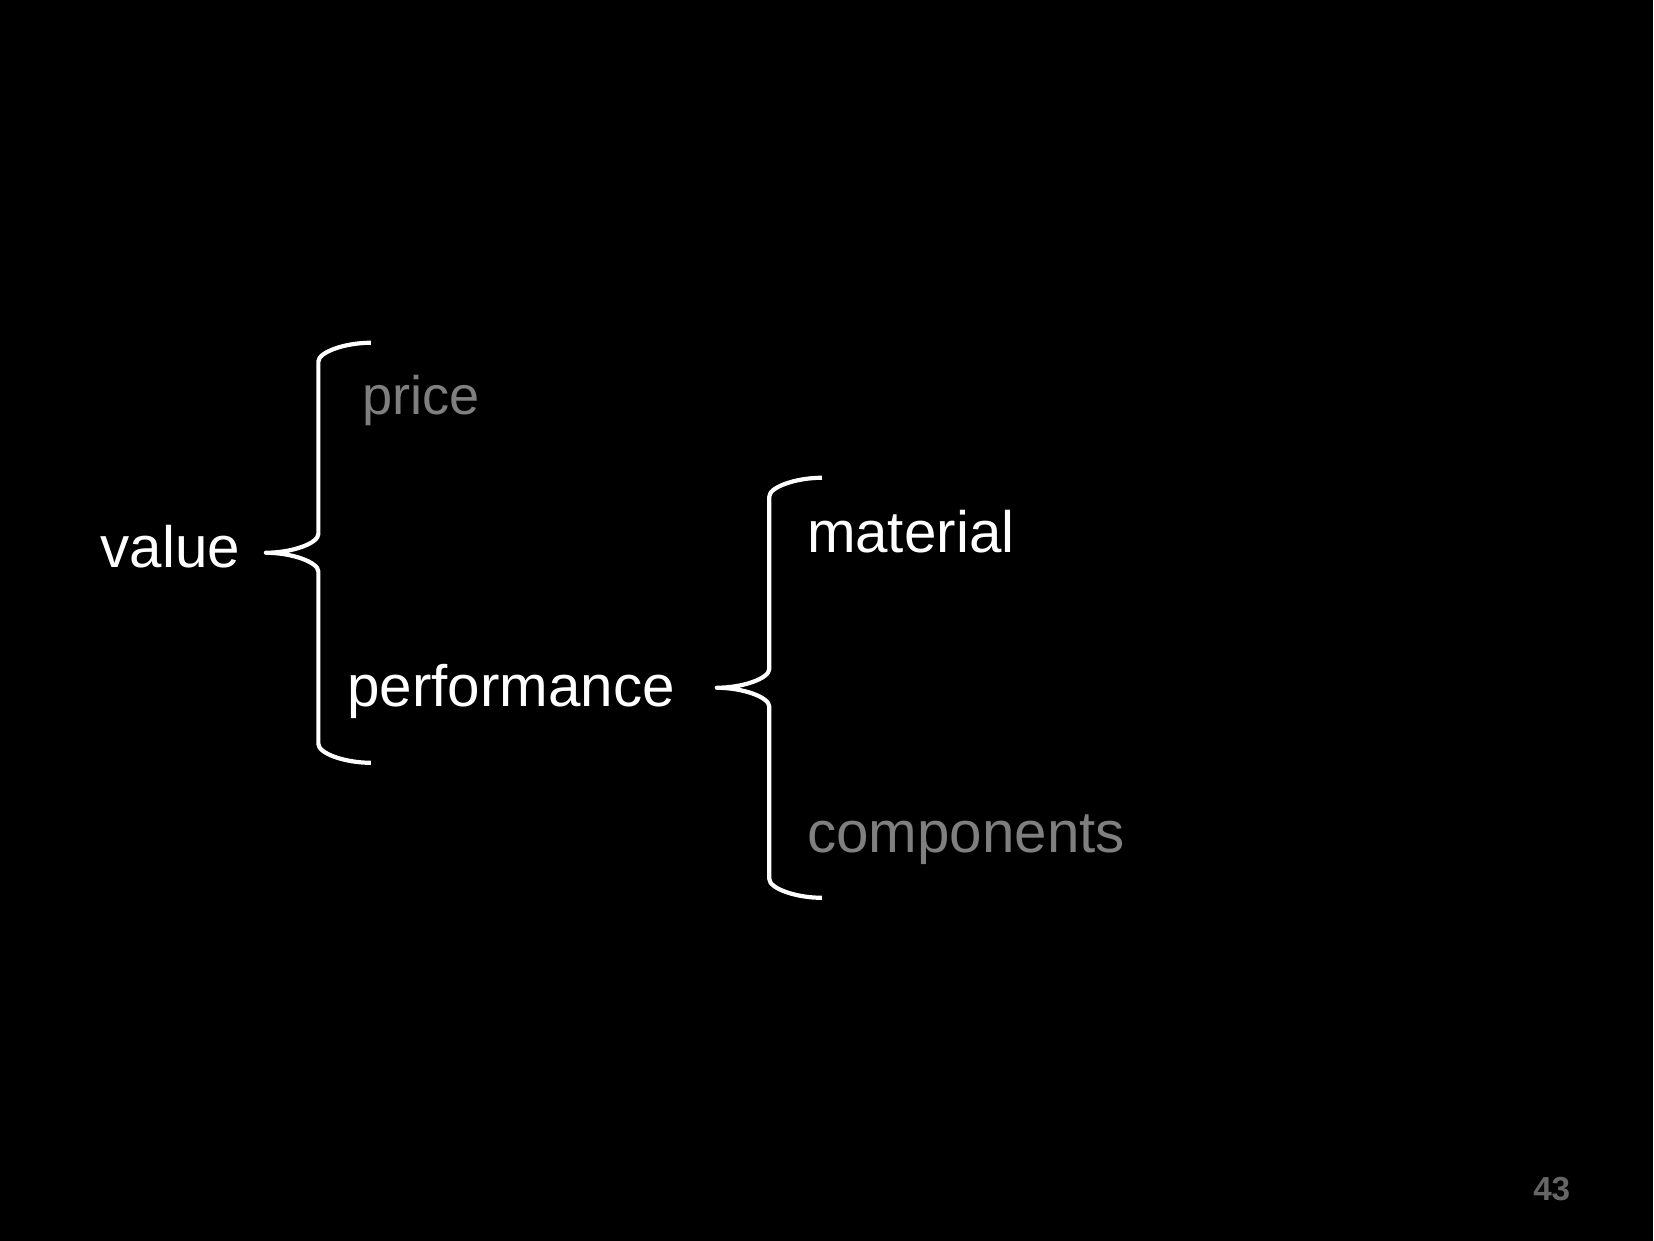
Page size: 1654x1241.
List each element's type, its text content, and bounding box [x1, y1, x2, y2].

text_box price [347, 357, 663, 434]
text_box [796, 795, 1142, 871]
text_box material [792, 492, 1198, 595]
text_box value [85, 507, 281, 588]
text_box performance [332, 645, 738, 748]
text_box [346, 360, 512, 436]
text_box components [792, 792, 1198, 895]
